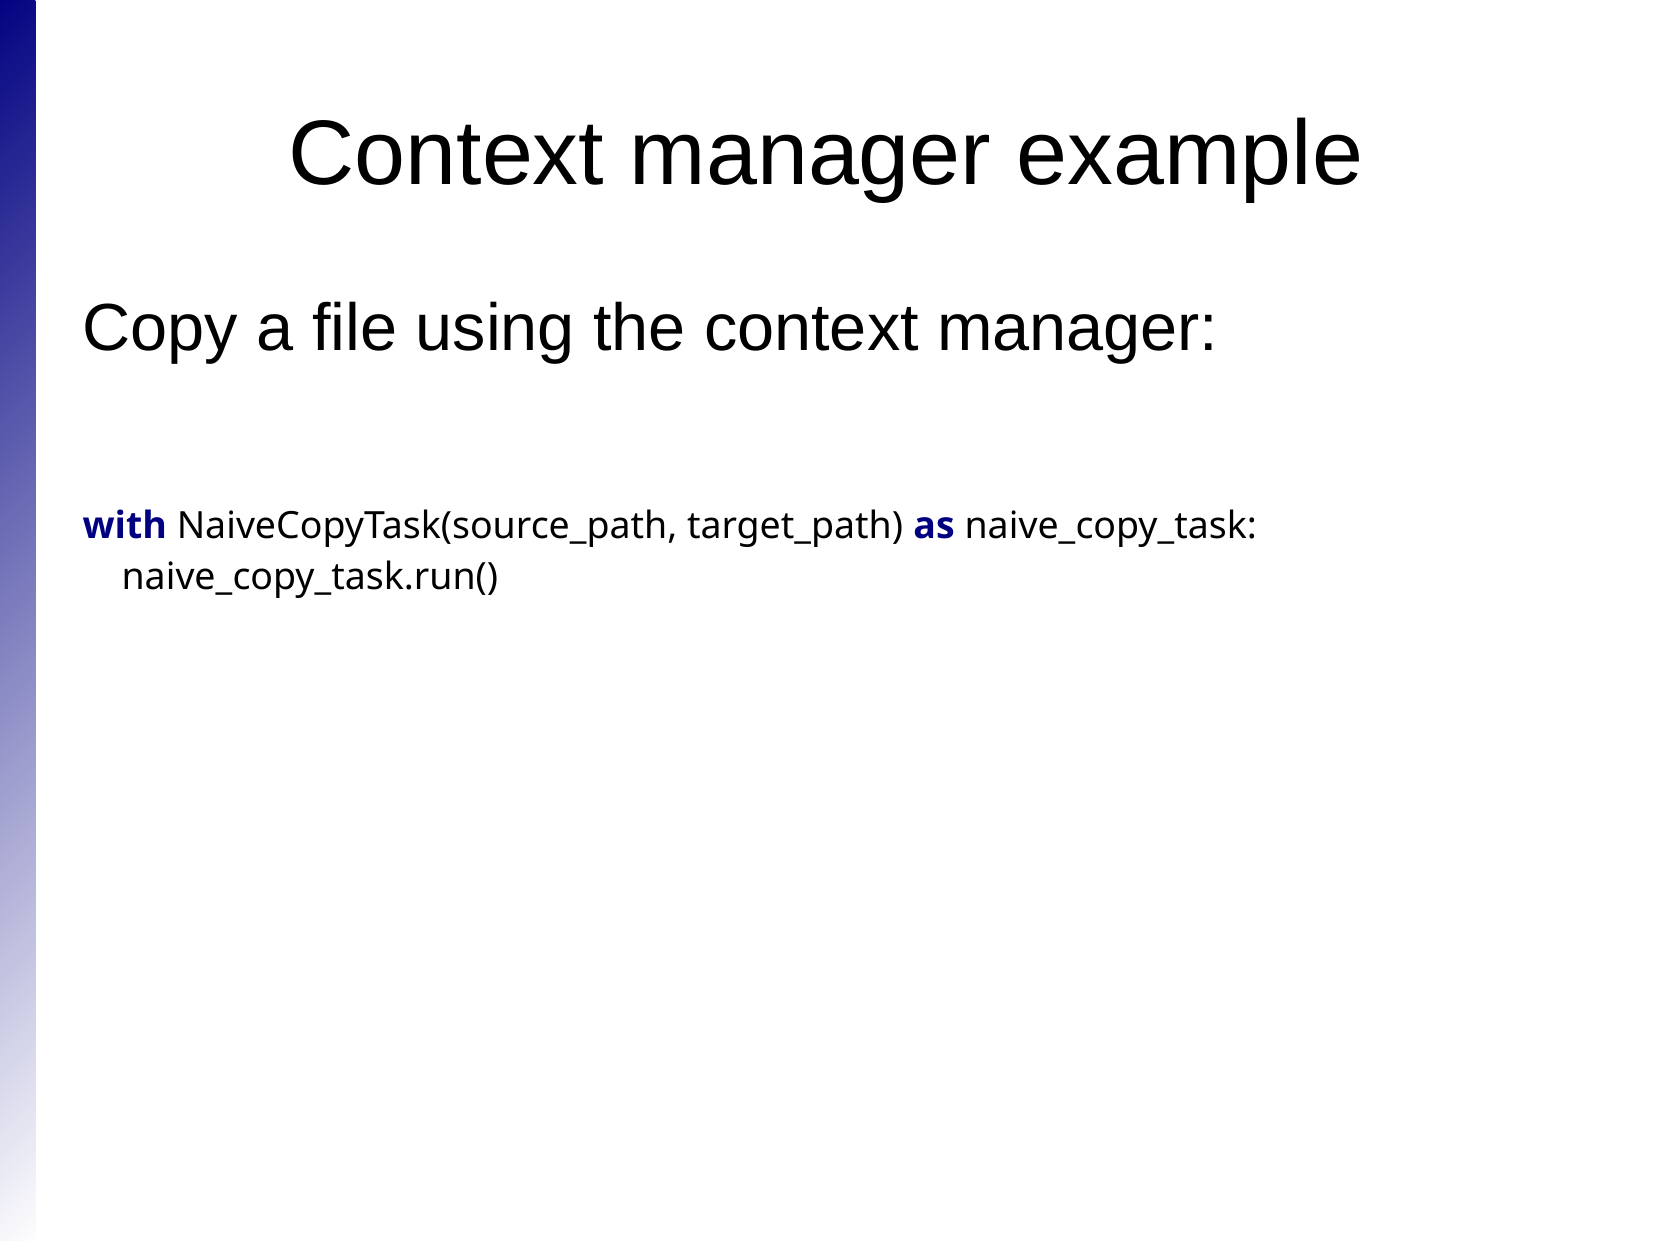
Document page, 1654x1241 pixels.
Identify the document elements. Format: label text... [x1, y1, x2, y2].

title Context manager example [82, 49, 1571, 257]
list Copy a file using the context manager: with NaiveCopyTask(source_path, target_path) as naive_copy_task: naive_copy_task.run() [82, 290, 1571, 1109]
